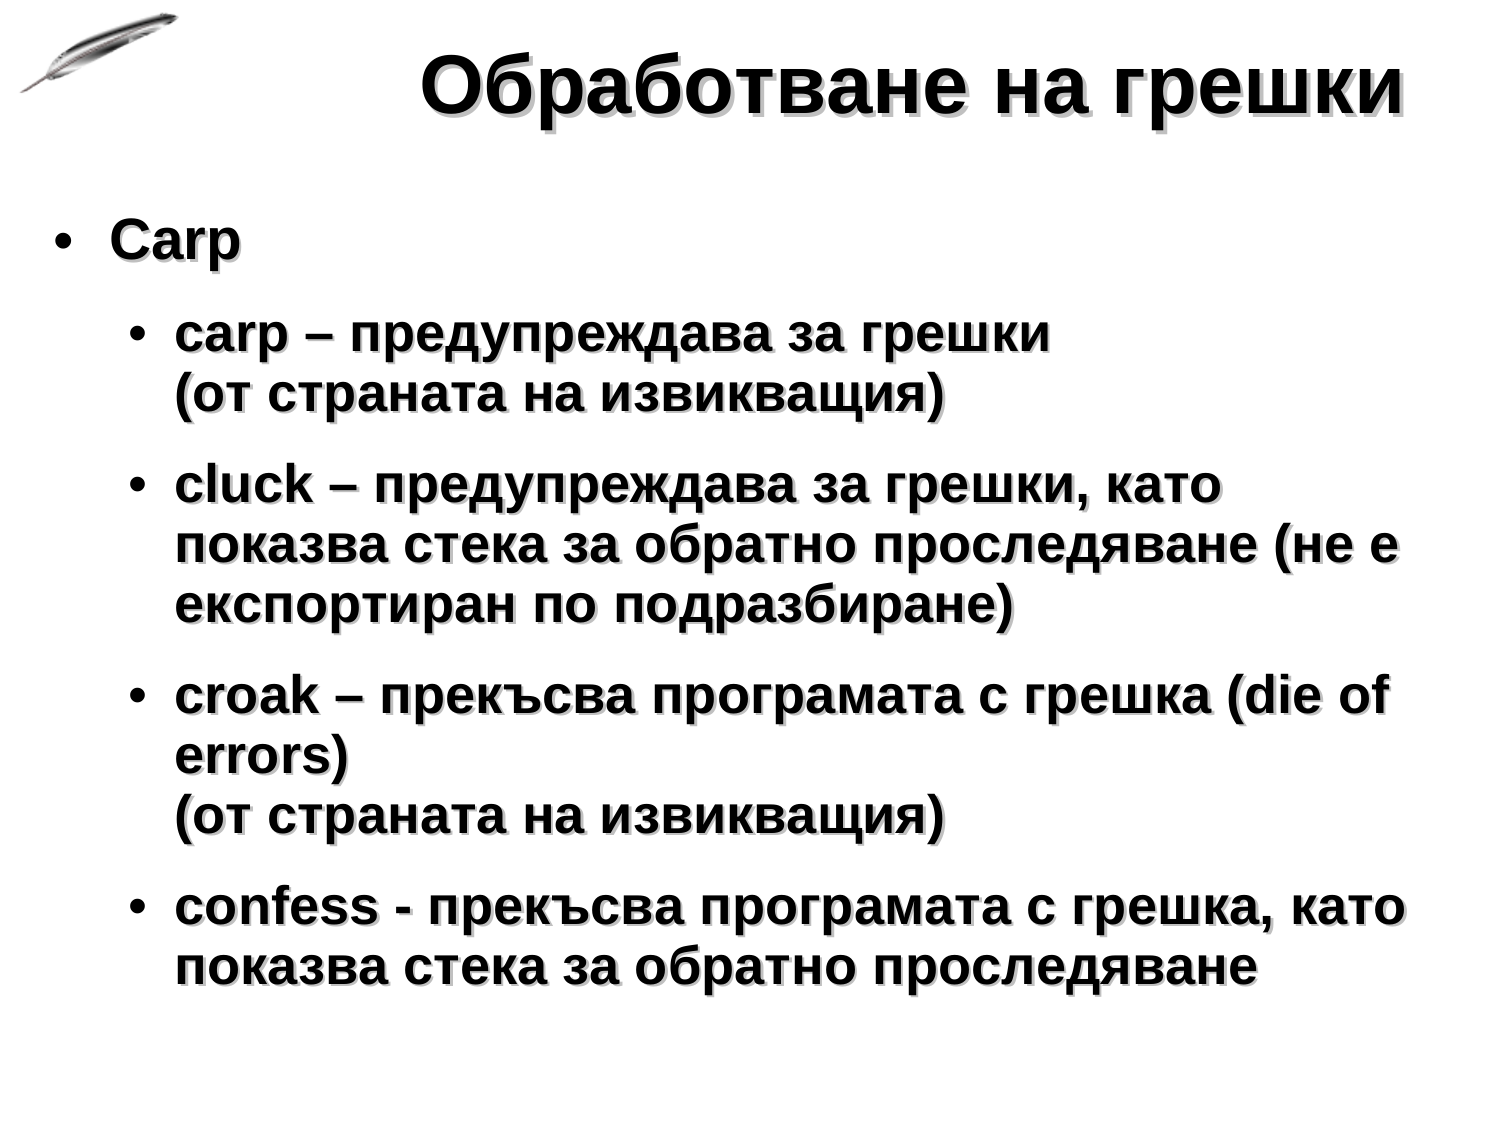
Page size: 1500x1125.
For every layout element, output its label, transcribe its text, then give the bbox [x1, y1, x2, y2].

picture [16, 11, 184, 95]
list Carp carp – предупреждава за грешки (от страната на извикващия) cluck – предупреждава за грешки, като показва стека за обратно проследяване (не е експортиран по подразбиране) croak – прекъсва програмата с грешка (die of errors) (от страната на извикващия) confess - прекъсва програмата с грешка, като показва стека за обратно проследяване [53, 207, 1447, 1084]
title Обработване на грешки [419, 0, 1459, 179]
